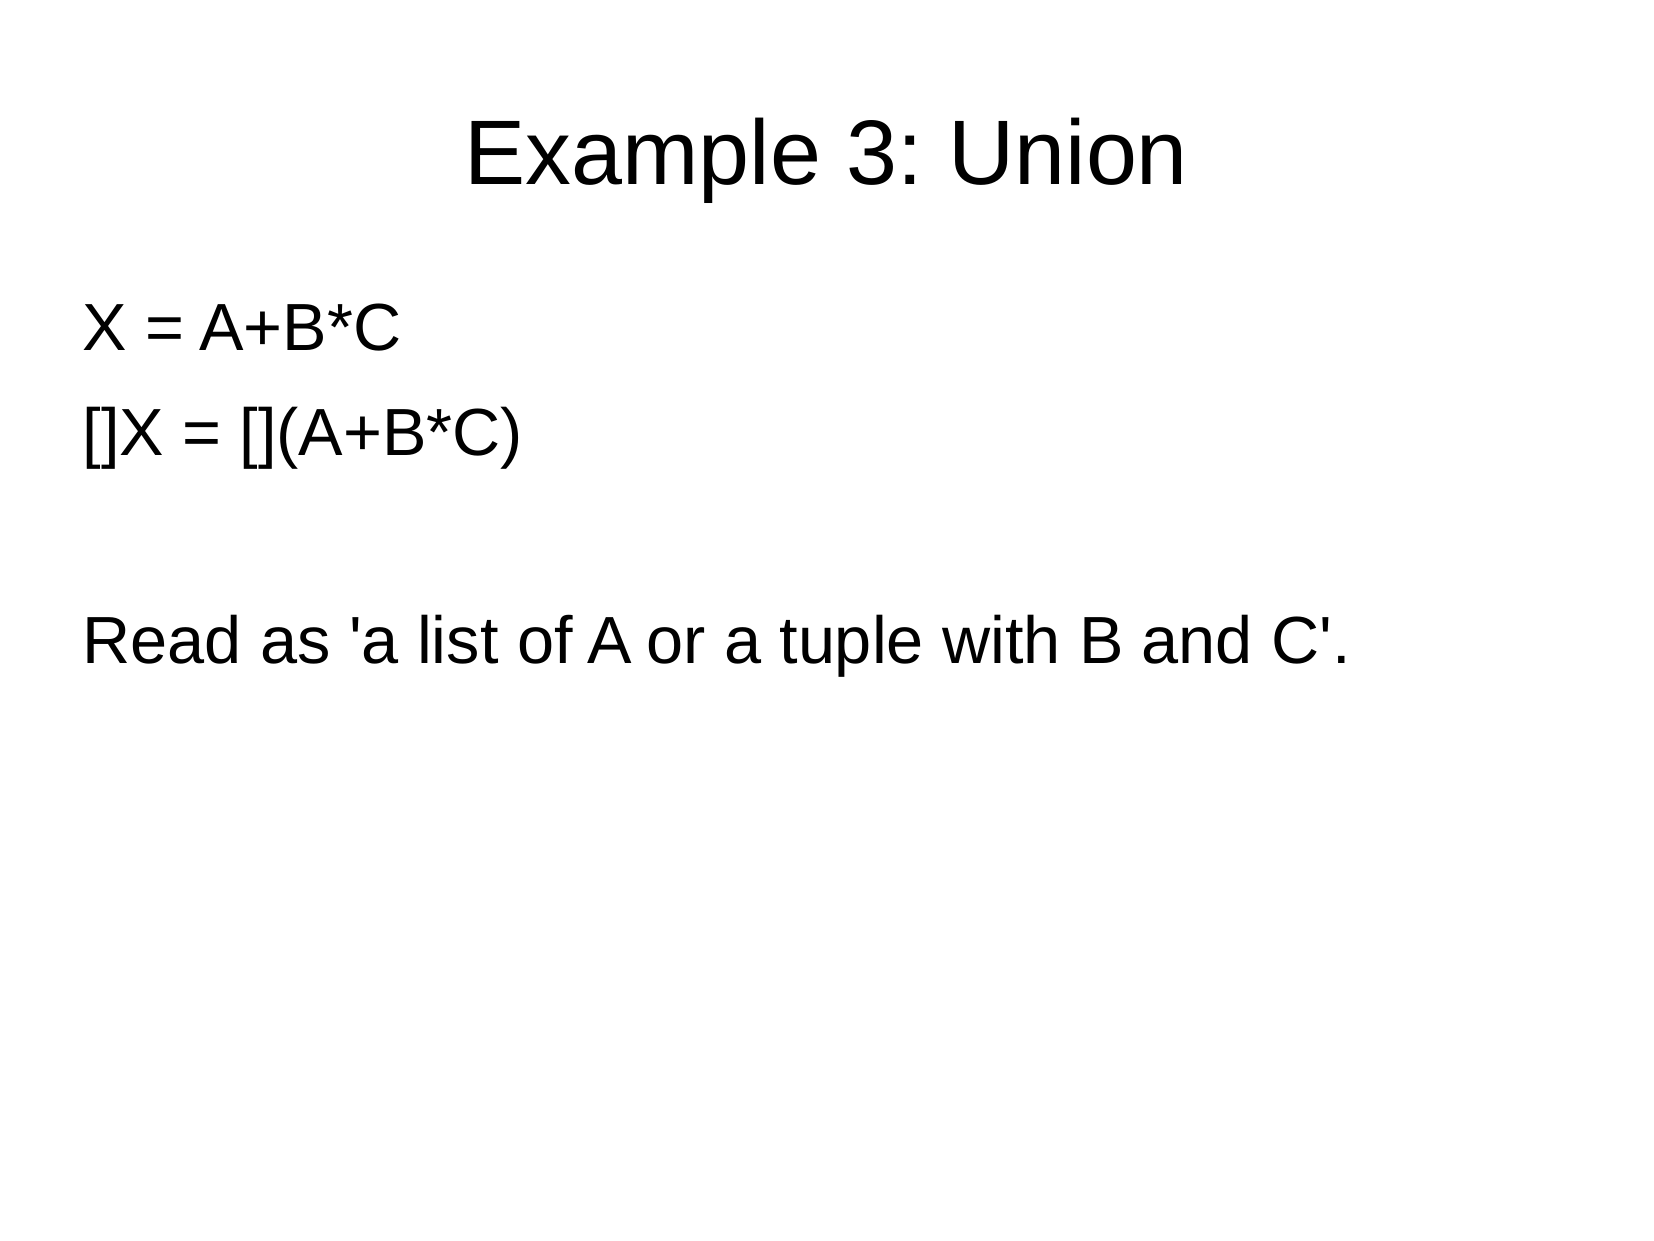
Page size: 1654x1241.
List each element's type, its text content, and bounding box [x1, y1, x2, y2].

title Example 3: Union [82, 49, 1571, 257]
list X = A+B*C []X = [](A+B*C) Read as 'a list of A or a tuple with B and C'. [82, 290, 1571, 1010]
